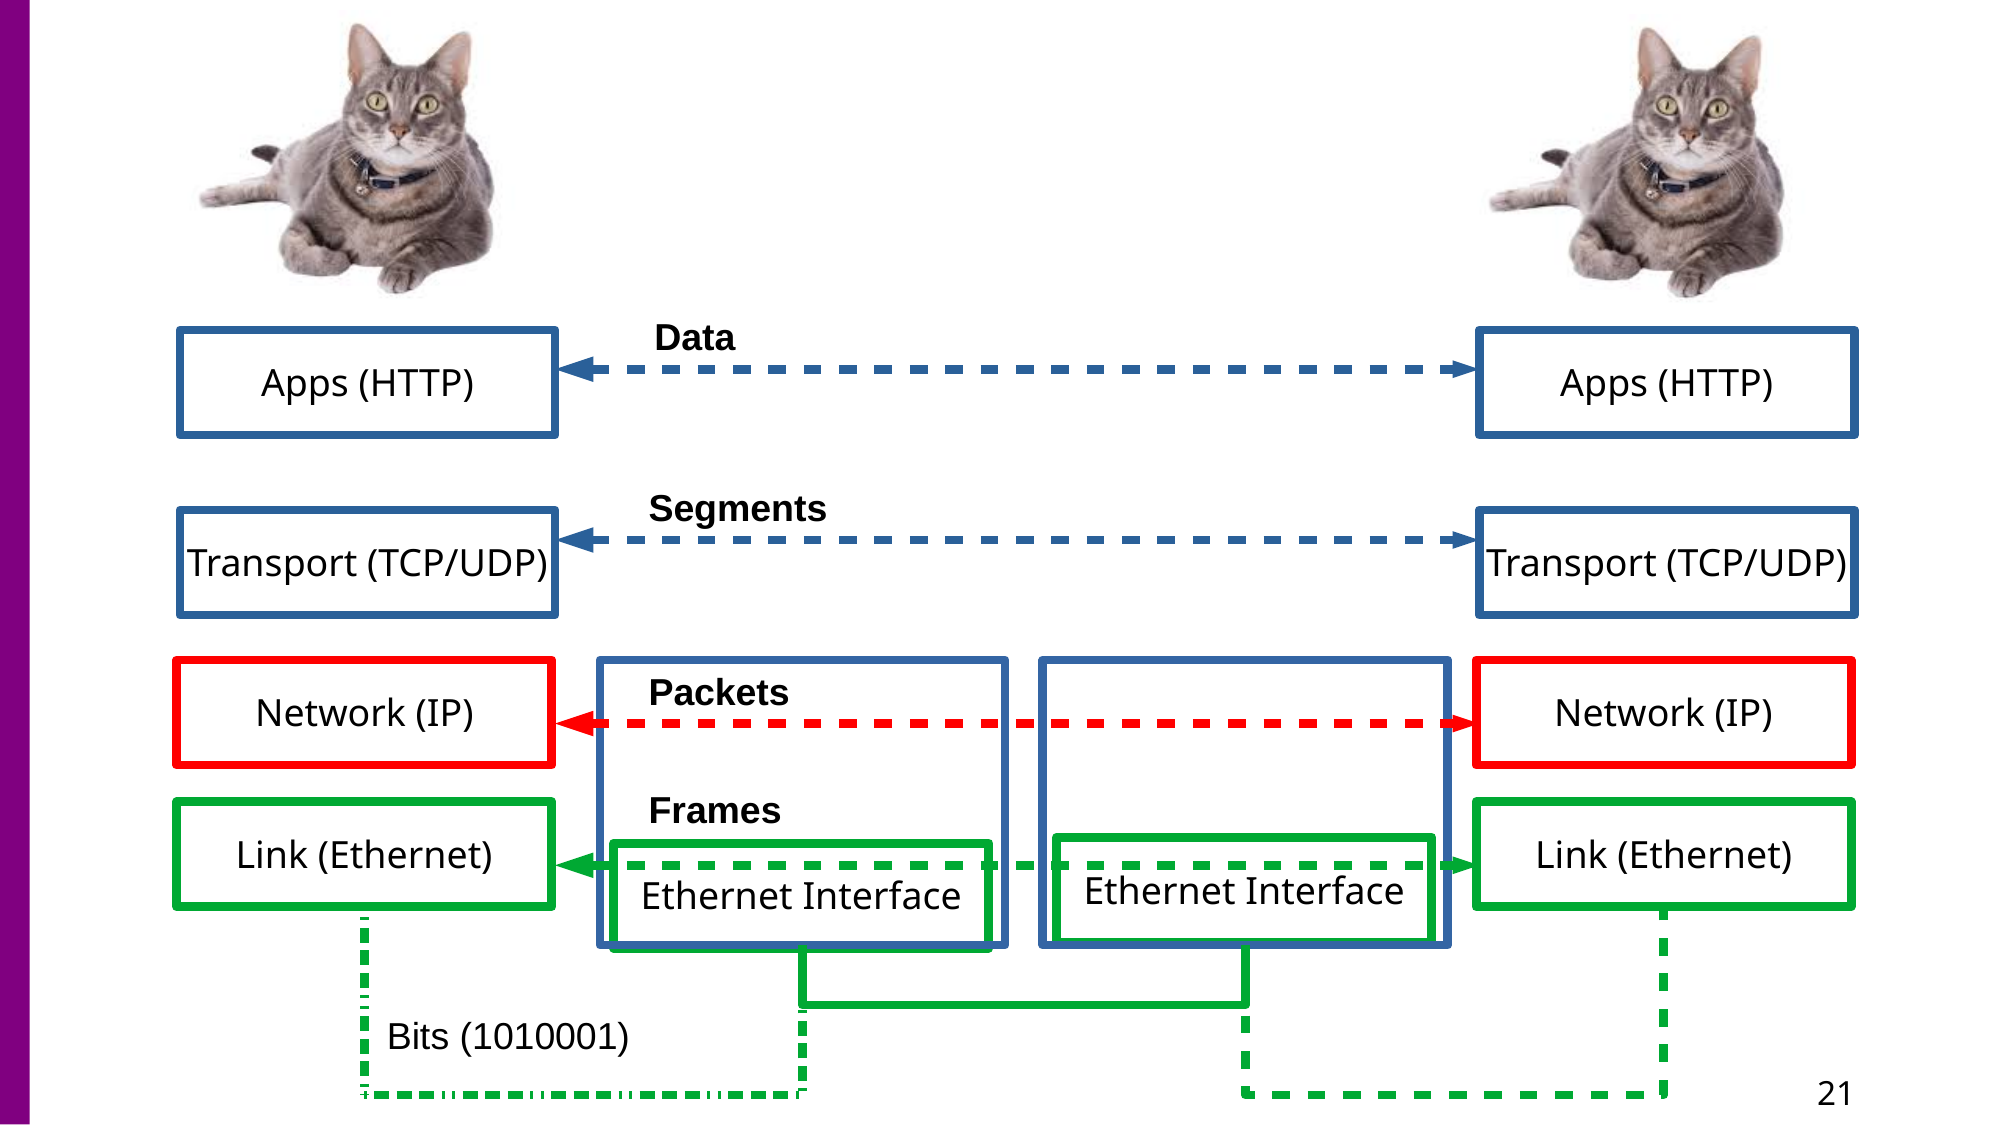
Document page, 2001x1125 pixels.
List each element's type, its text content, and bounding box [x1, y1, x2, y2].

picture [165, 10, 590, 300]
text_box Transport (TCP/UDP) [1479, 510, 1855, 616]
text_box Ethernet Interface [613, 843, 989, 941]
text_box Network (IP) [1476, 660, 1852, 766]
text_box Link (Ethernet) [1476, 801, 1852, 907]
text_box Bits (1010001) [372, 1008, 646, 1066]
text_box Data [639, 309, 751, 367]
text_box Apps (HTTP) [1479, 329, 1855, 436]
text_box Ethernet Interface [1056, 837, 1432, 941]
picture [1455, 14, 1880, 305]
text_box Apps (HTTP) [180, 329, 556, 436]
text_box Segments [633, 479, 843, 537]
text_box Transport (TCP/UDP) [180, 510, 556, 616]
text_box Frames [633, 781, 797, 839]
text_box Network (IP) [176, 660, 552, 766]
text_box Packets [633, 663, 805, 721]
text_box Link (Ethernet) [176, 801, 552, 907]
